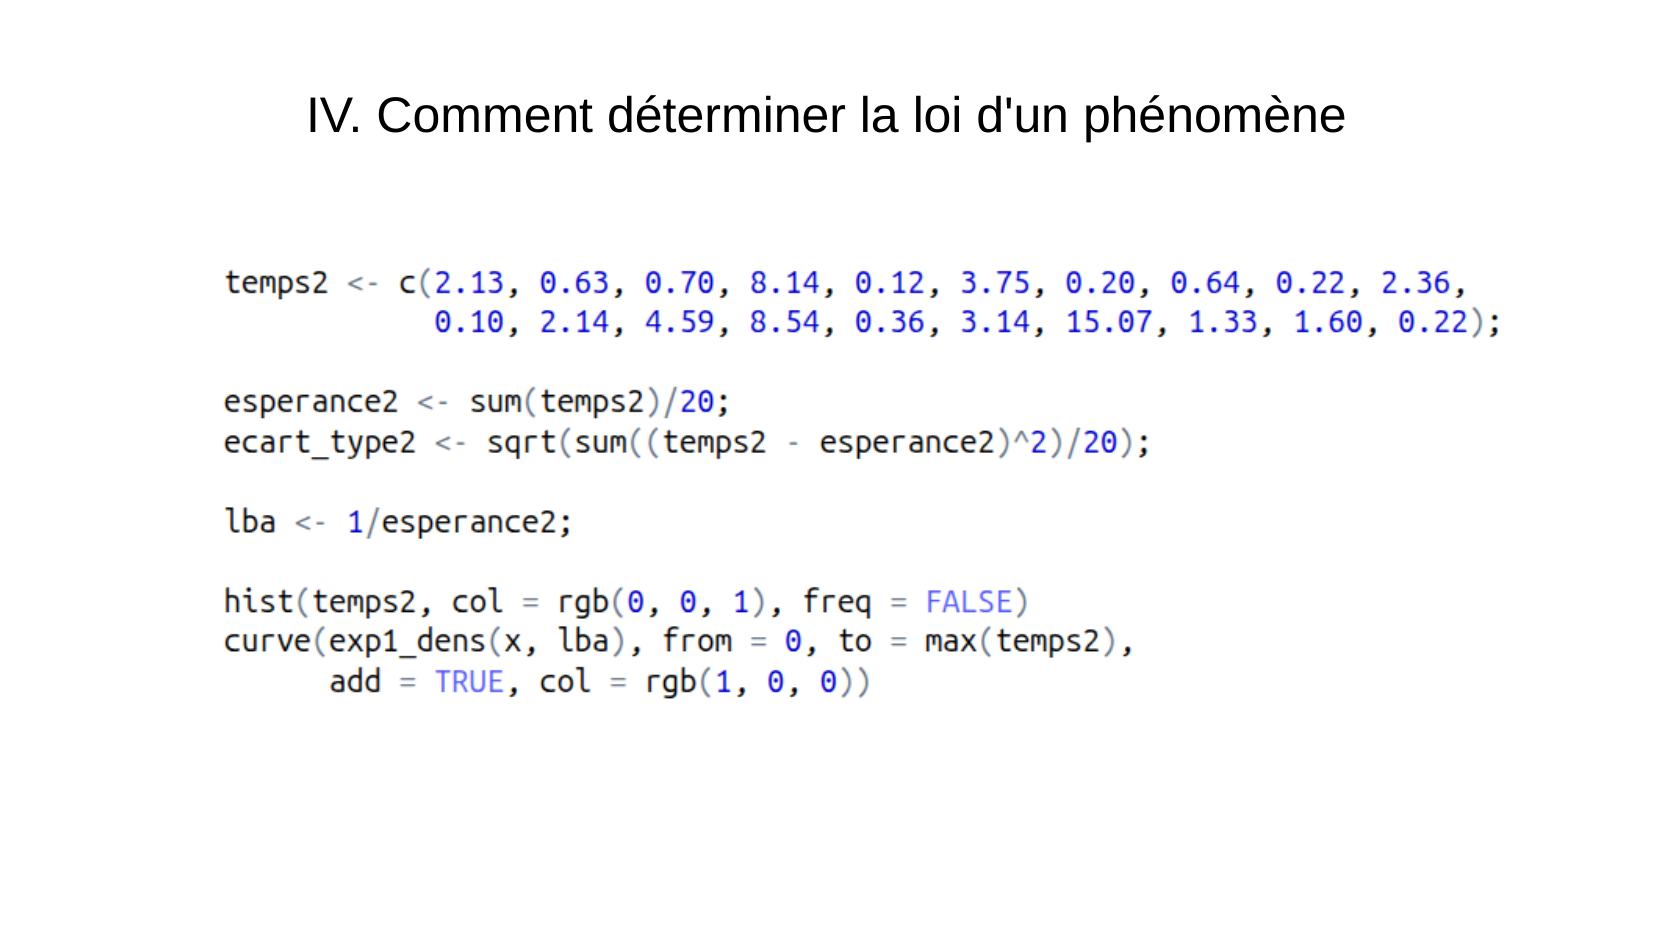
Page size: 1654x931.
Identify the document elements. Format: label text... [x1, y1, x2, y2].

title IV. Comment déterminer la loi d'un phénomène [82, 37, 1571, 193]
picture [215, 262, 1501, 708]
